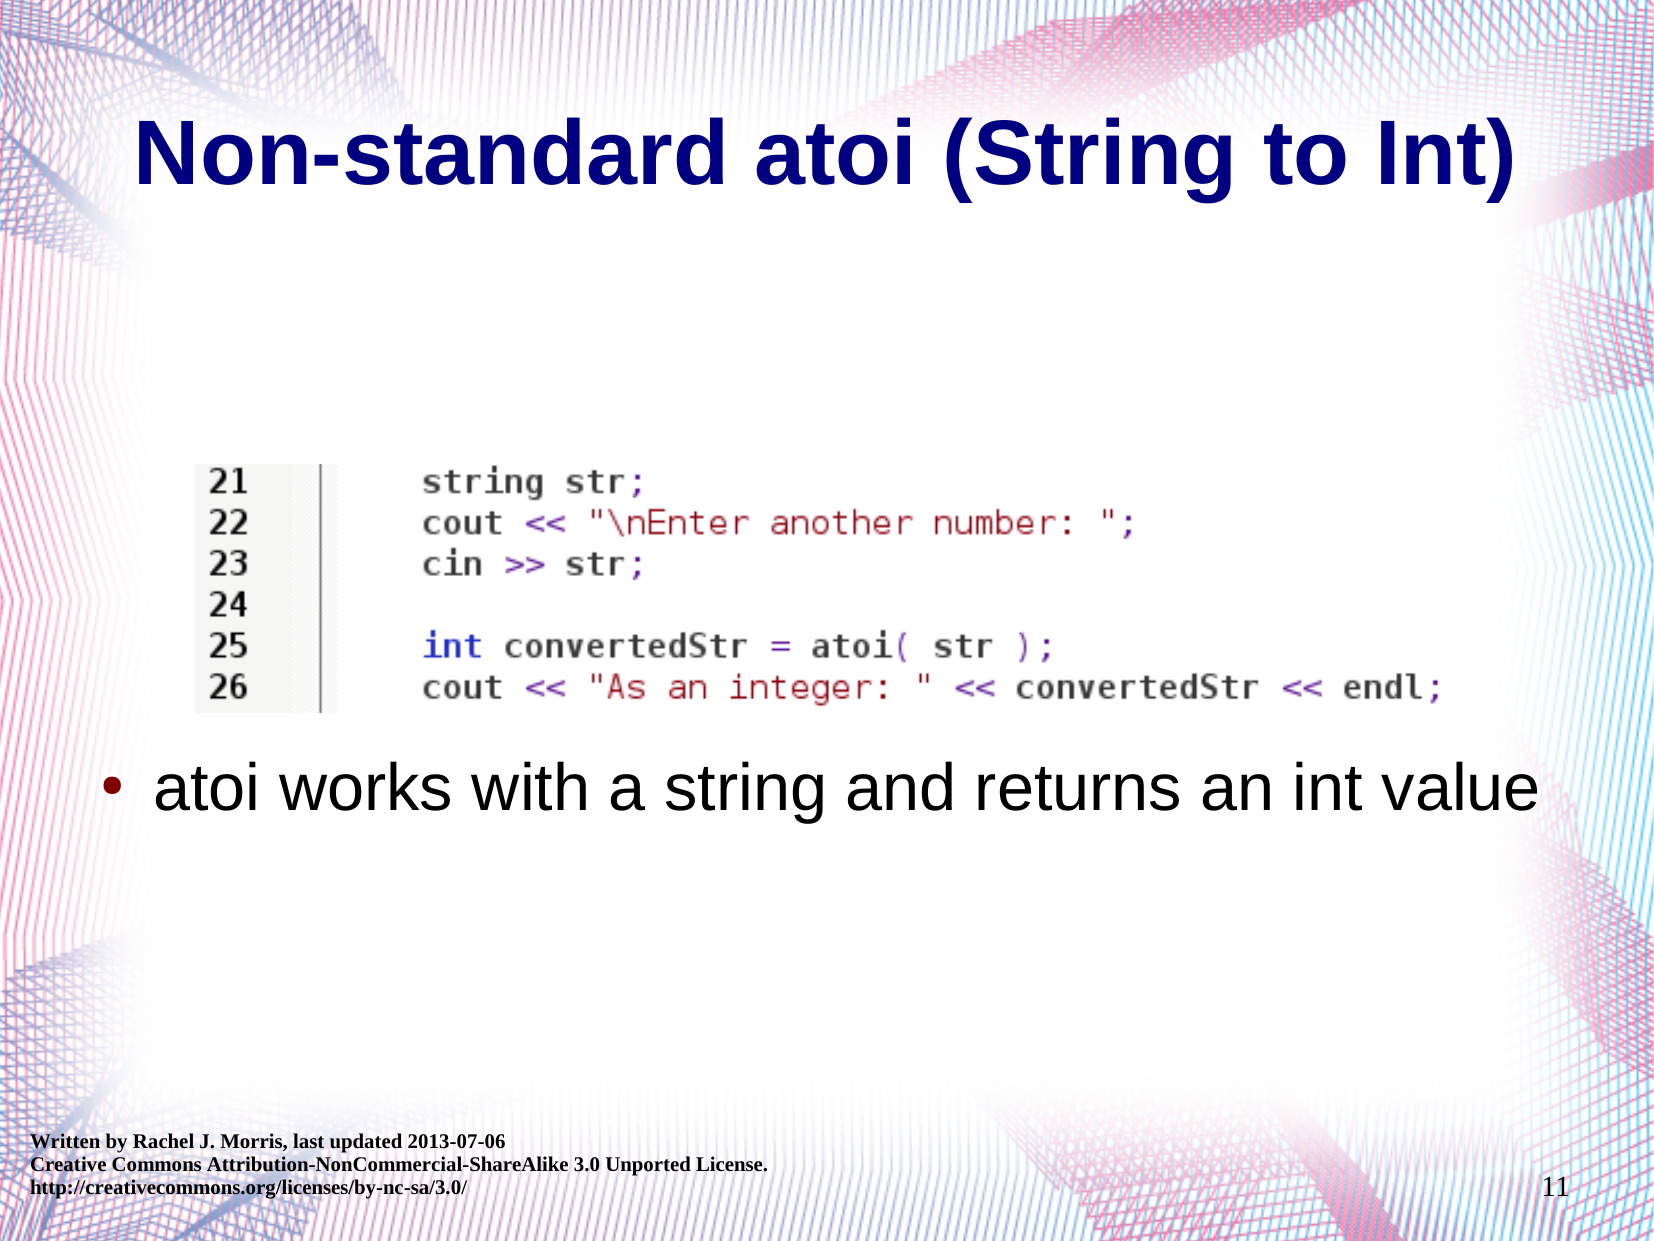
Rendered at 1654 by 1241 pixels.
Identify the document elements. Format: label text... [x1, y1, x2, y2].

picture [0, 0, 1654, 1241]
list atoi works with a string and returns an int value [82, 750, 1571, 1010]
title Non-standard atoi (String to Int) [82, 49, 1571, 257]
